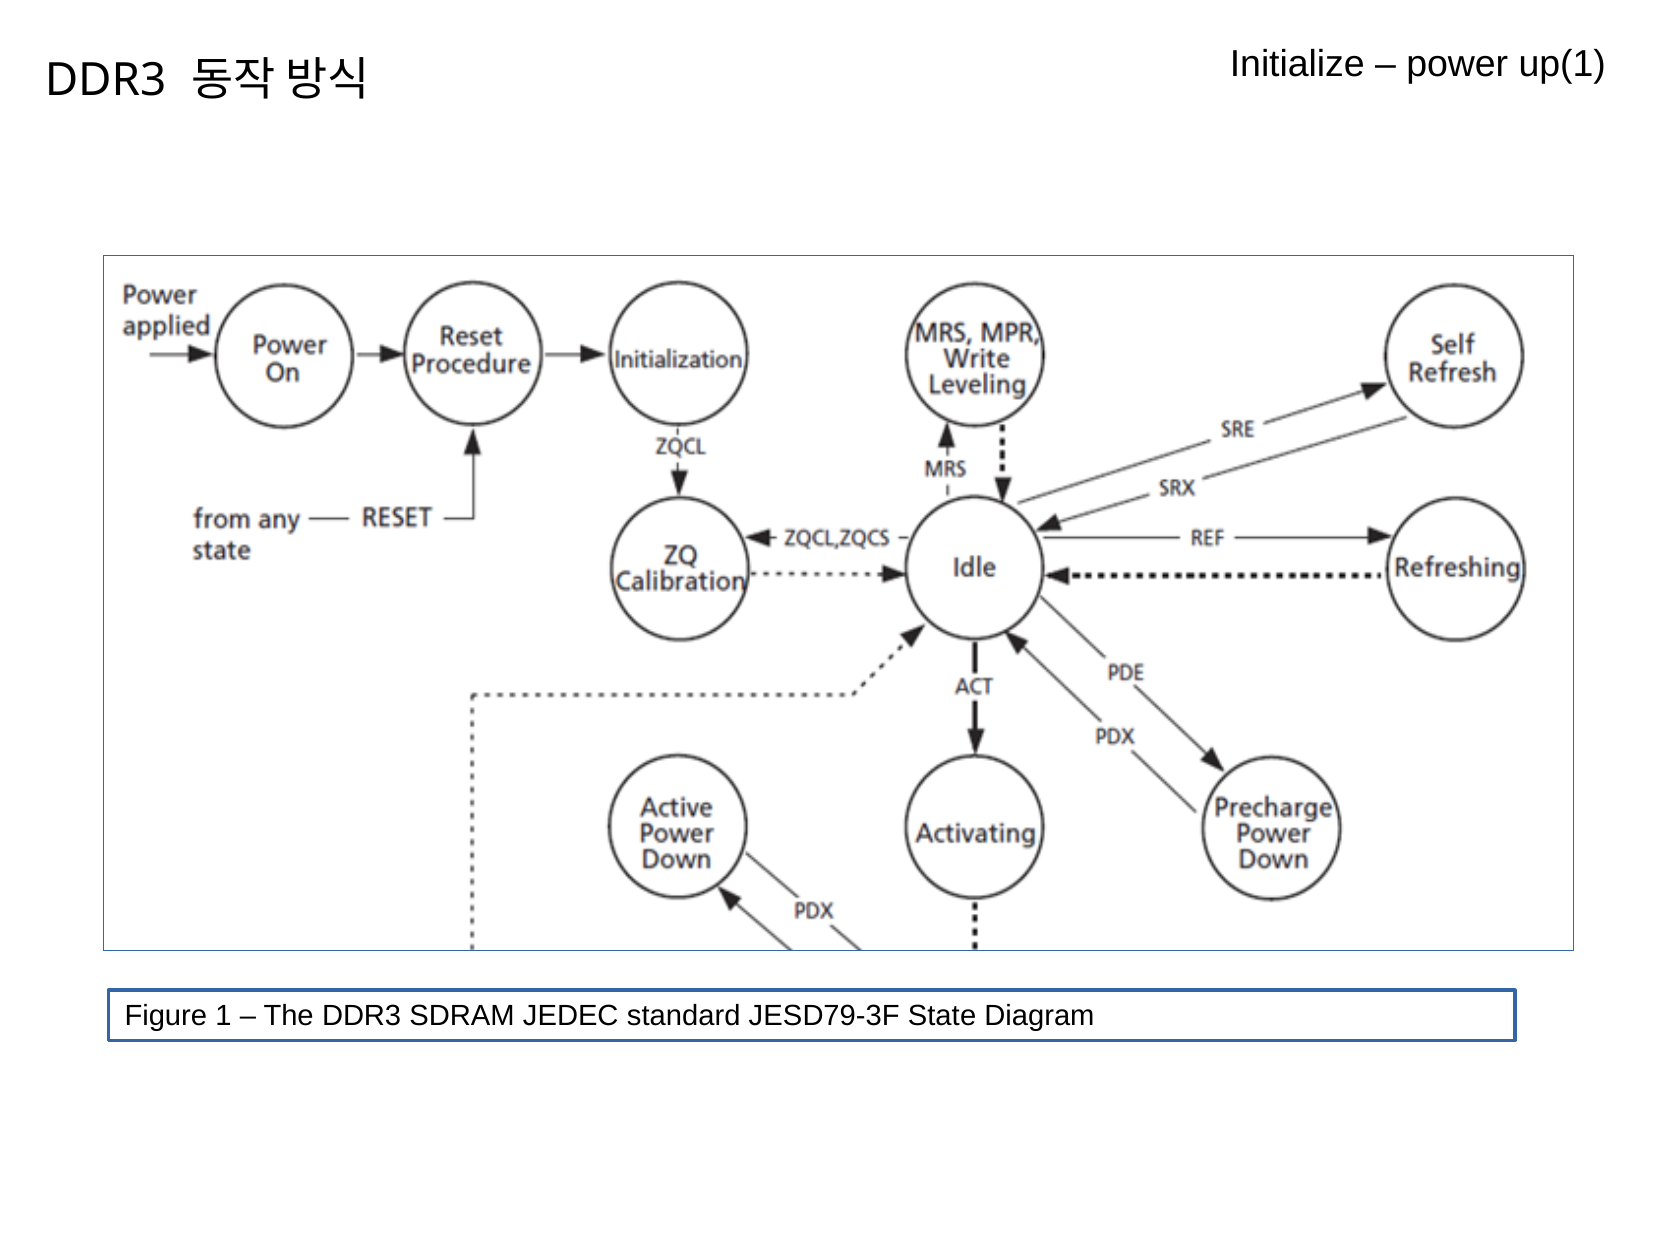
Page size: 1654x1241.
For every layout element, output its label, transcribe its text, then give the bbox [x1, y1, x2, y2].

text_box DDR3 동작 방식 [30, 34, 466, 106]
picture [103, 254, 1574, 951]
text_box Initialize – power up(1) [1215, 34, 1626, 134]
text_box Figure 1 – The DDR3 SDRAM JEDEC standard JESD79-3F State Diagram [108, 990, 1516, 1041]
